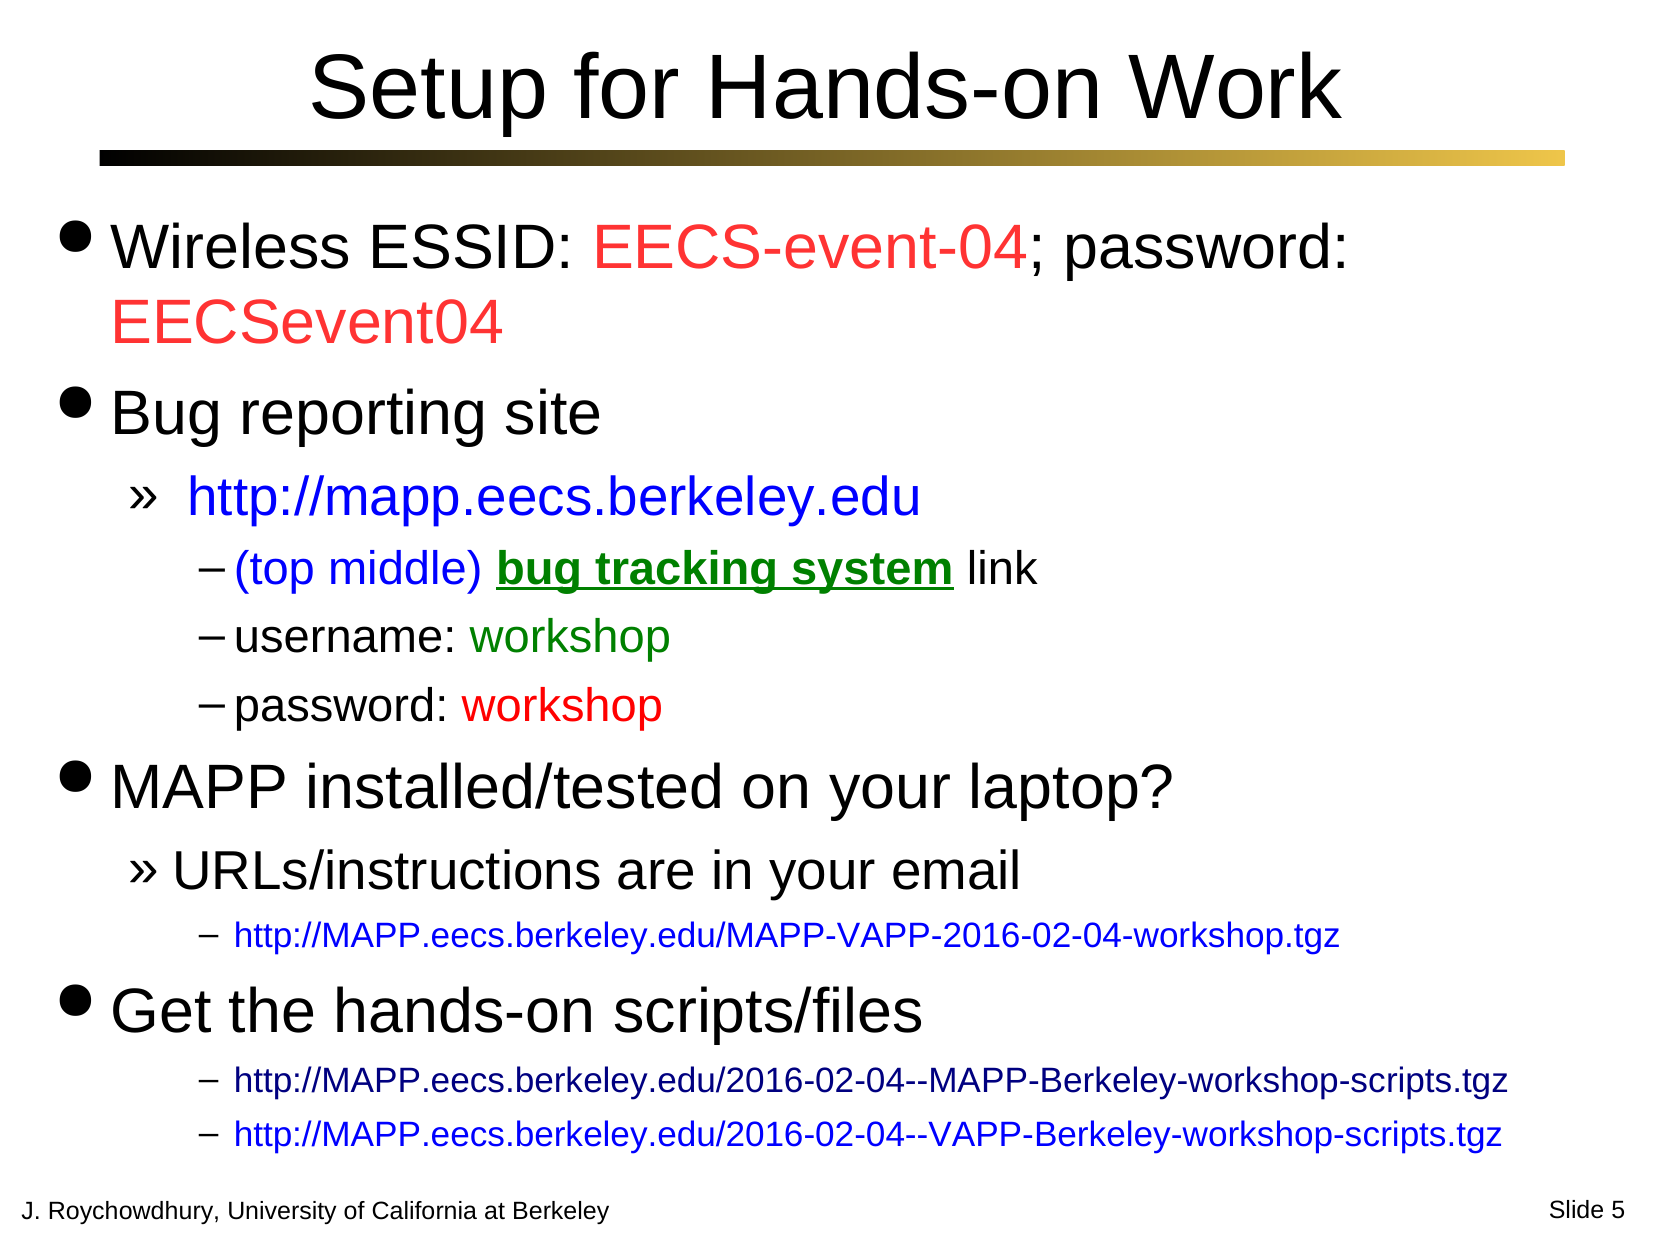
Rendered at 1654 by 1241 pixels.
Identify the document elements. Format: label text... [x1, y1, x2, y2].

list Wireless ESSID: EECS-event-04; password: EECSevent04 Bug reporting site http://mapp.eecs.berkeley.edu (top middle) bug tracking system link username: workshop password: workshop MAPP installed/tested on your laptop? URLs/instructions are in your email http://MAPP.eecs.berkeley.edu/MAPP-VAPP-2016-02-04-workshop.tgz Get the hands-on scripts/files http://MAPP.eecs.berkeley.edu/2016-02-04--MAPP-Berkeley-workshop-scripts.tgz http://MAPP.eecs.berkeley.edu/2016-02-04--VAPP-Berkeley-workshop-scripts.tgz [42, 198, 1624, 1169]
title Setup for Hands-on Work [75, 26, 1578, 137]
